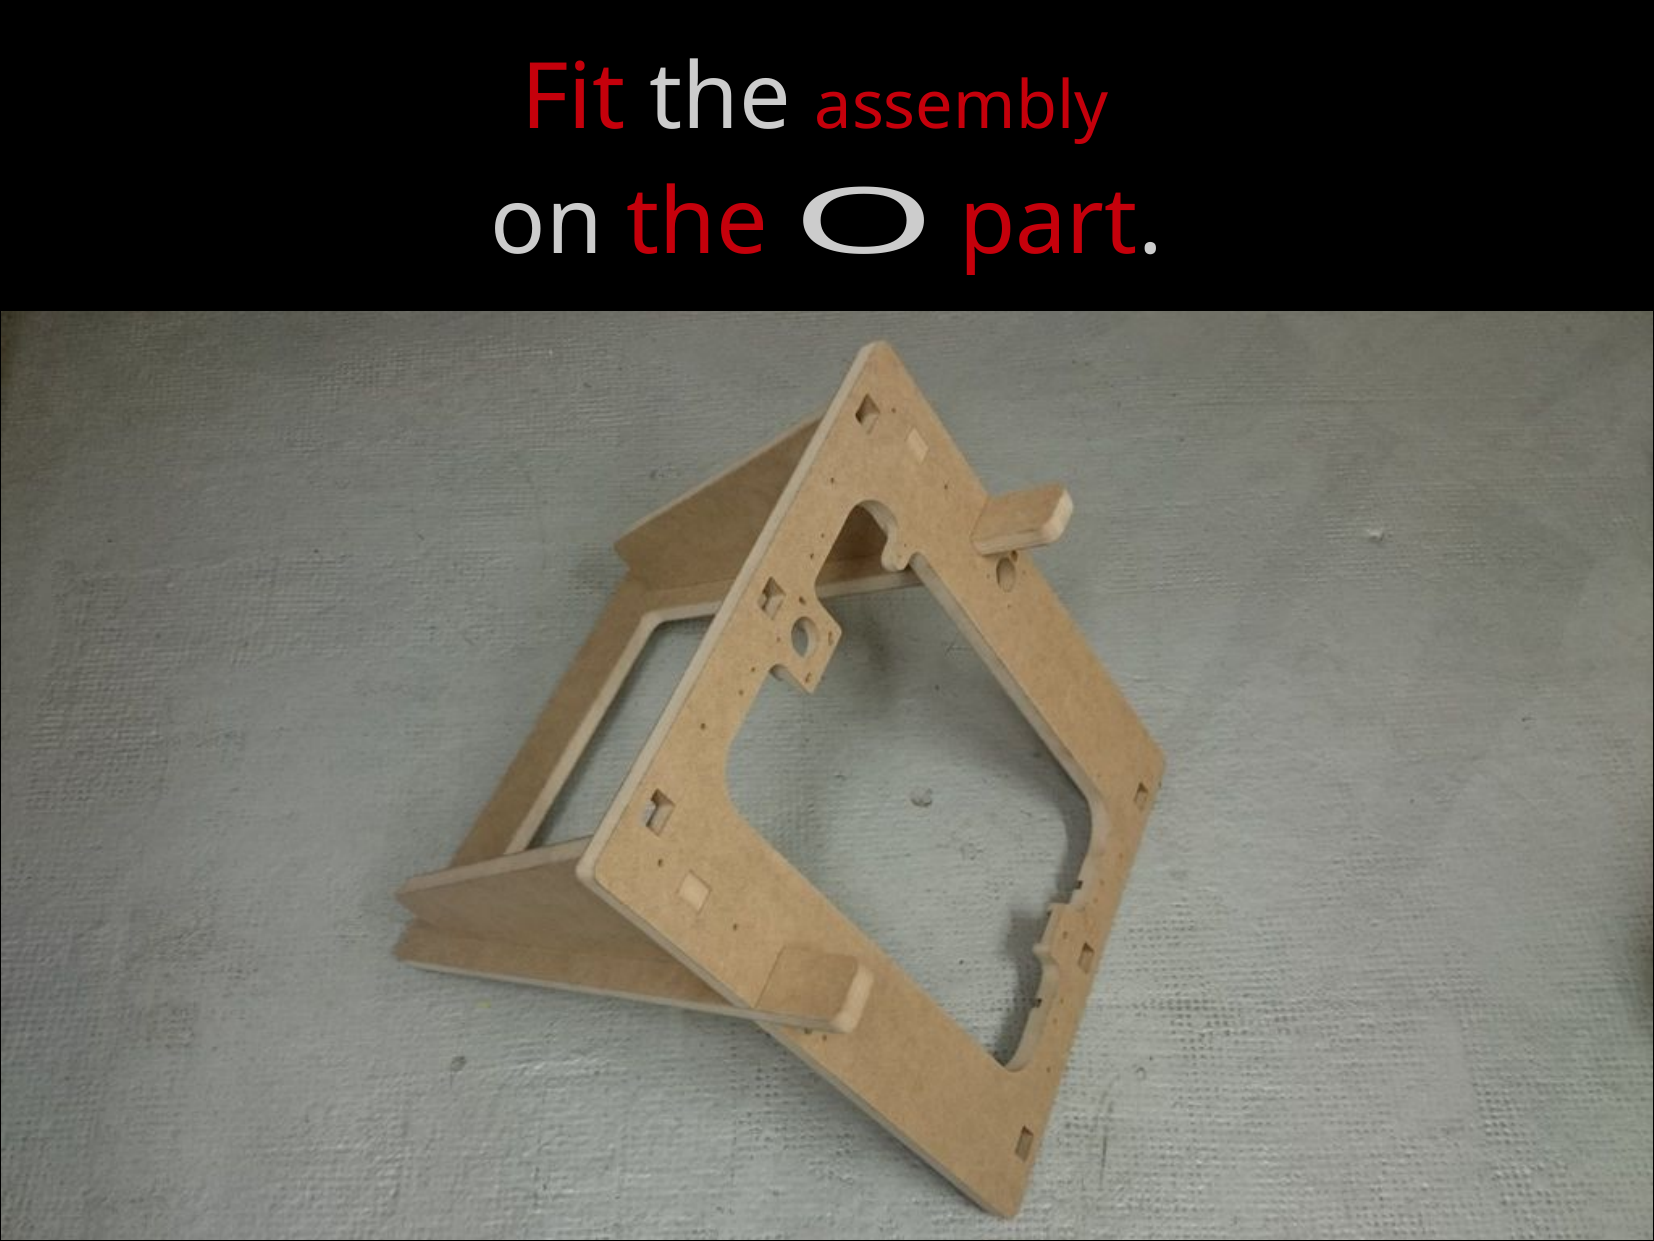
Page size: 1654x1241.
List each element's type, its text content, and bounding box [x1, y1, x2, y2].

picture [0, 311, 1654, 1241]
title Fit the assembly on the O part. [0, 0, 1654, 311]
